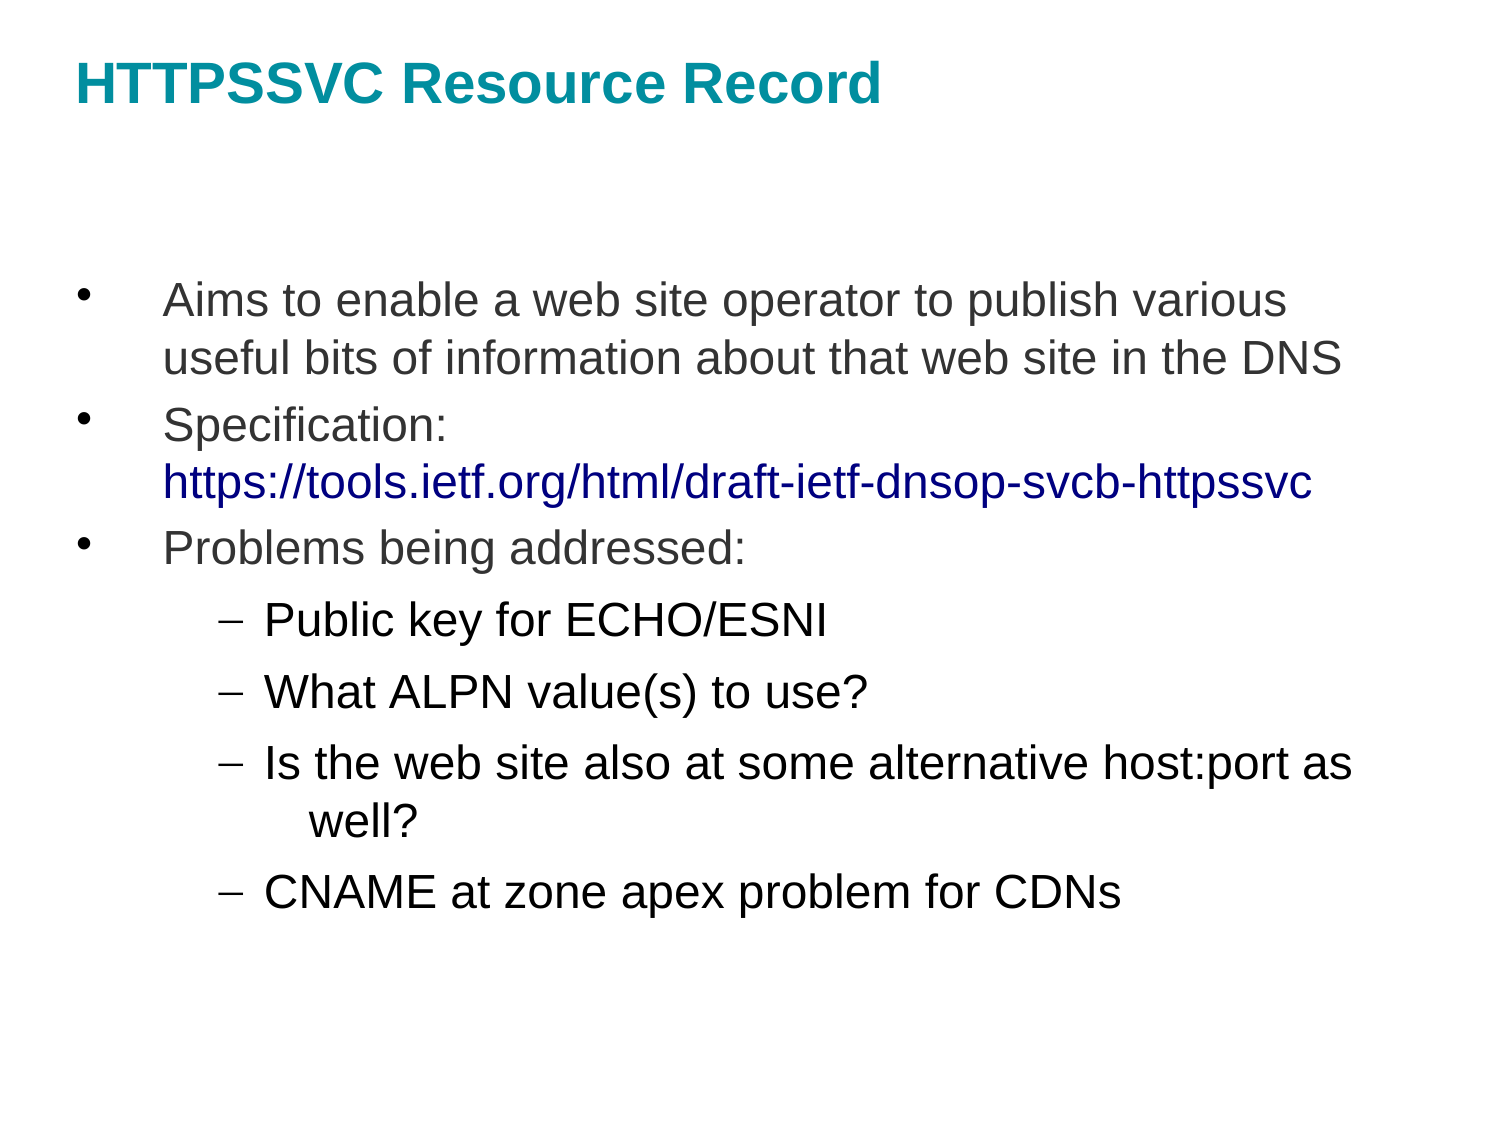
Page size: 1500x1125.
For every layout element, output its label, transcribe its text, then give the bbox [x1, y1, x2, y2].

list Aims to enable a web site operator to publish various useful bits of information about that web site in the DNS Specification: https://tools.ietf.org/html/draft-ietf-dnsop-svcb-httpssvc Problems being addressed: Public key for ECHO/ESNI What ALPN value(s) to use? Is the web site also at some alternative host:port as well? CNAME at zone apex problem for CDNs [75, 268, 1426, 922]
title HTTPSSVC Resource Record [75, 44, 1426, 233]
